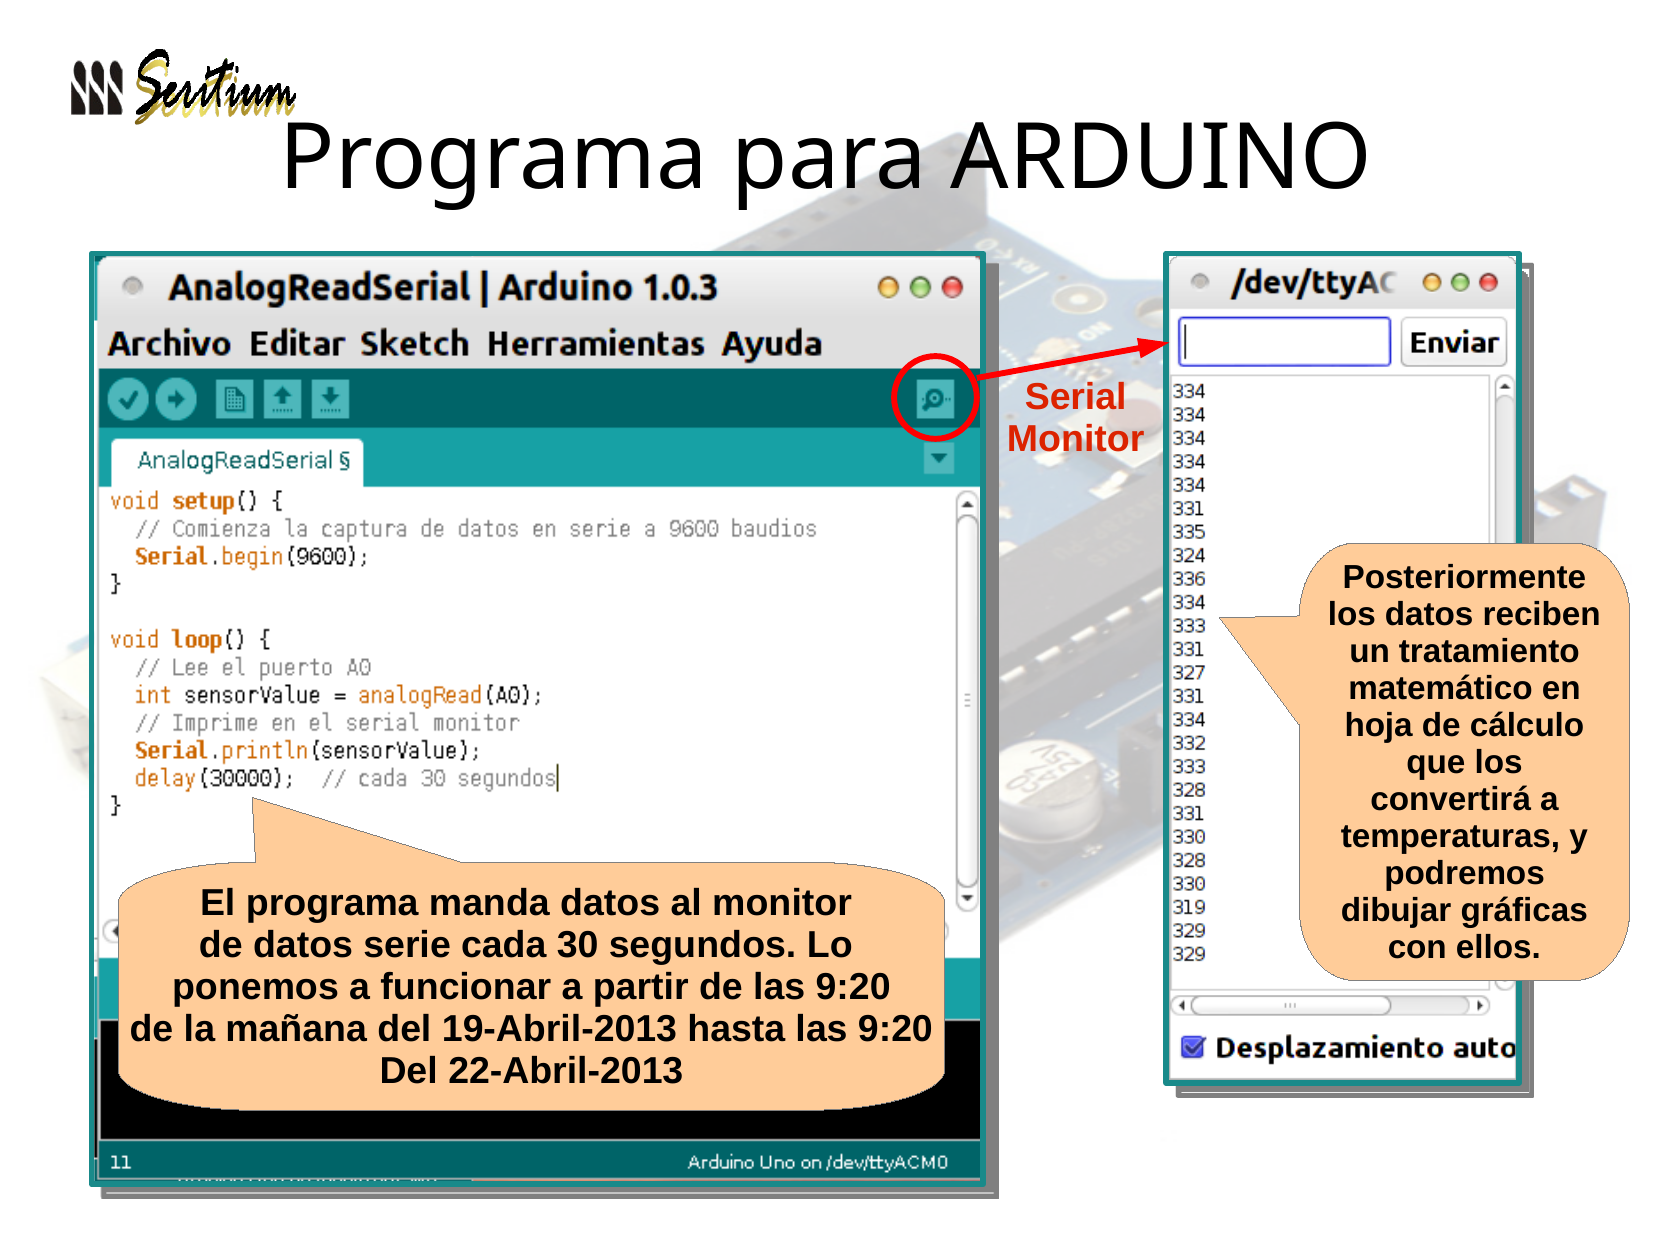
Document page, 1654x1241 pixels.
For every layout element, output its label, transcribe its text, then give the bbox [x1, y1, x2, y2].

text_box Posteriormente los datos reciben un tratamiento matemático en hoja de cálculo que los convertirá a temperaturas, y podremos dibujar gráficas con ellos. [1219, 543, 1630, 981]
text_box Serial Monitor [992, 367, 1160, 467]
title Programa para ARDUINO [82, 49, 1571, 257]
text_box El programa manda datos al monitor de datos serie cada 30 segundos. Lo ponemos a funcionar a partir de las 9:20 de la mañana del 19-Abril-2013 hasta las 9:20 Del 22-Abril-2013 [118, 797, 945, 1111]
picture [94, 256, 981, 1182]
picture [898, 360, 973, 435]
picture [71, 49, 82, 125]
picture [1169, 256, 1517, 1080]
